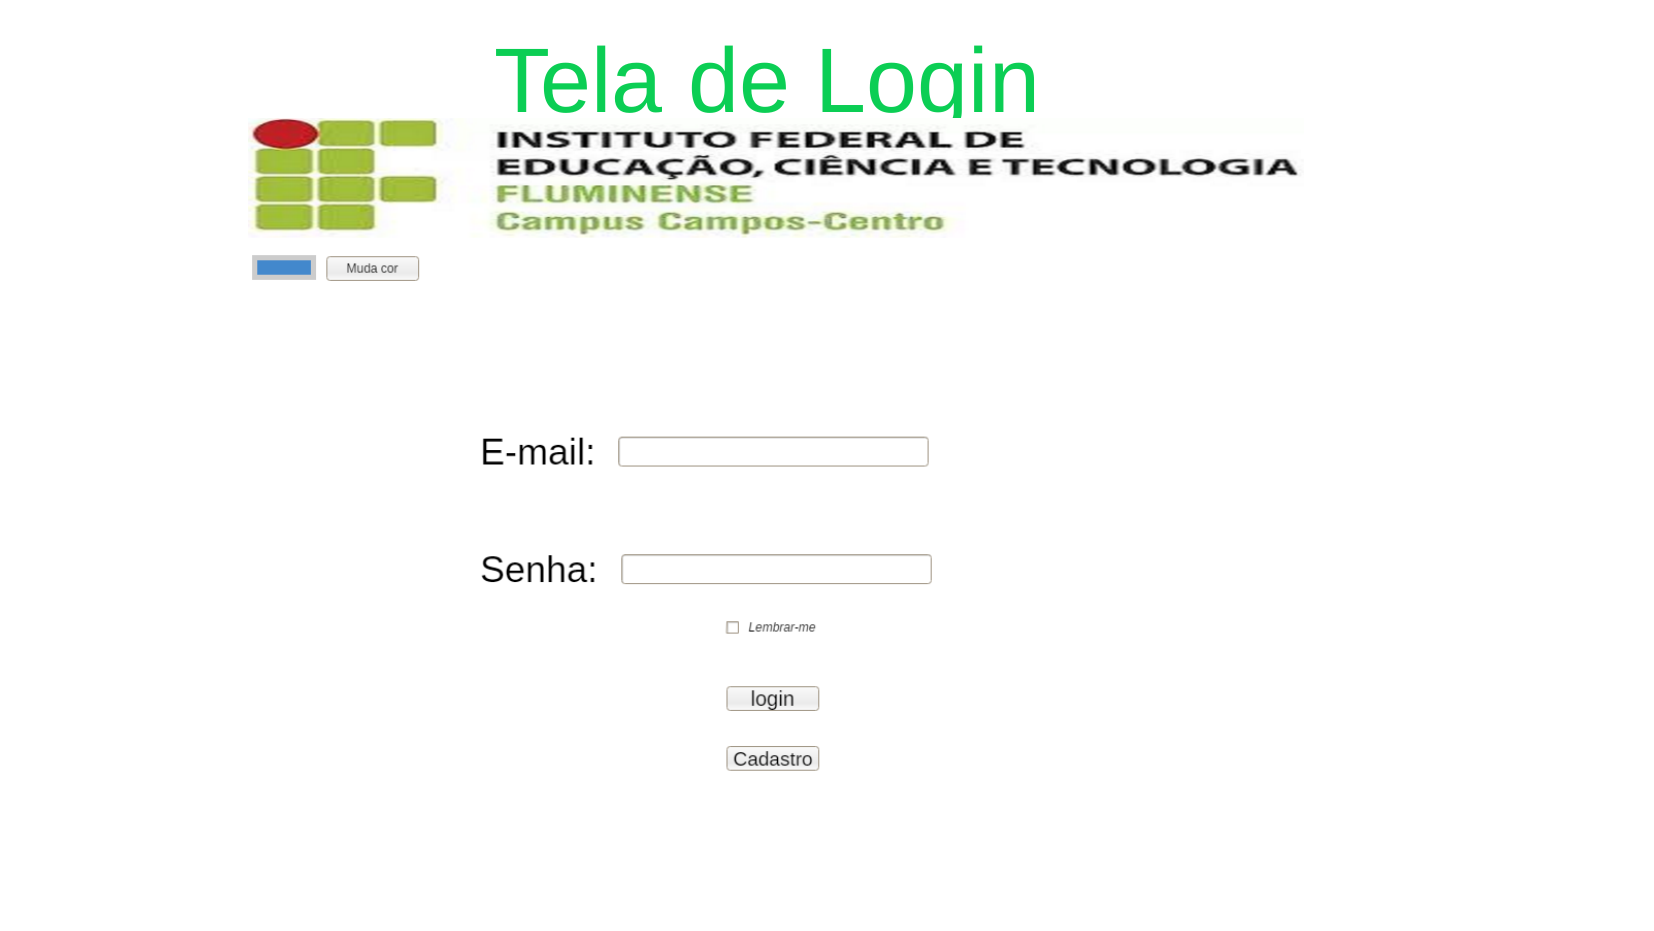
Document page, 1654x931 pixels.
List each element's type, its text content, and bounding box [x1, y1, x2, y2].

text_box Tela de Login [23, 0, 1512, 154]
picture [248, 118, 1304, 910]
